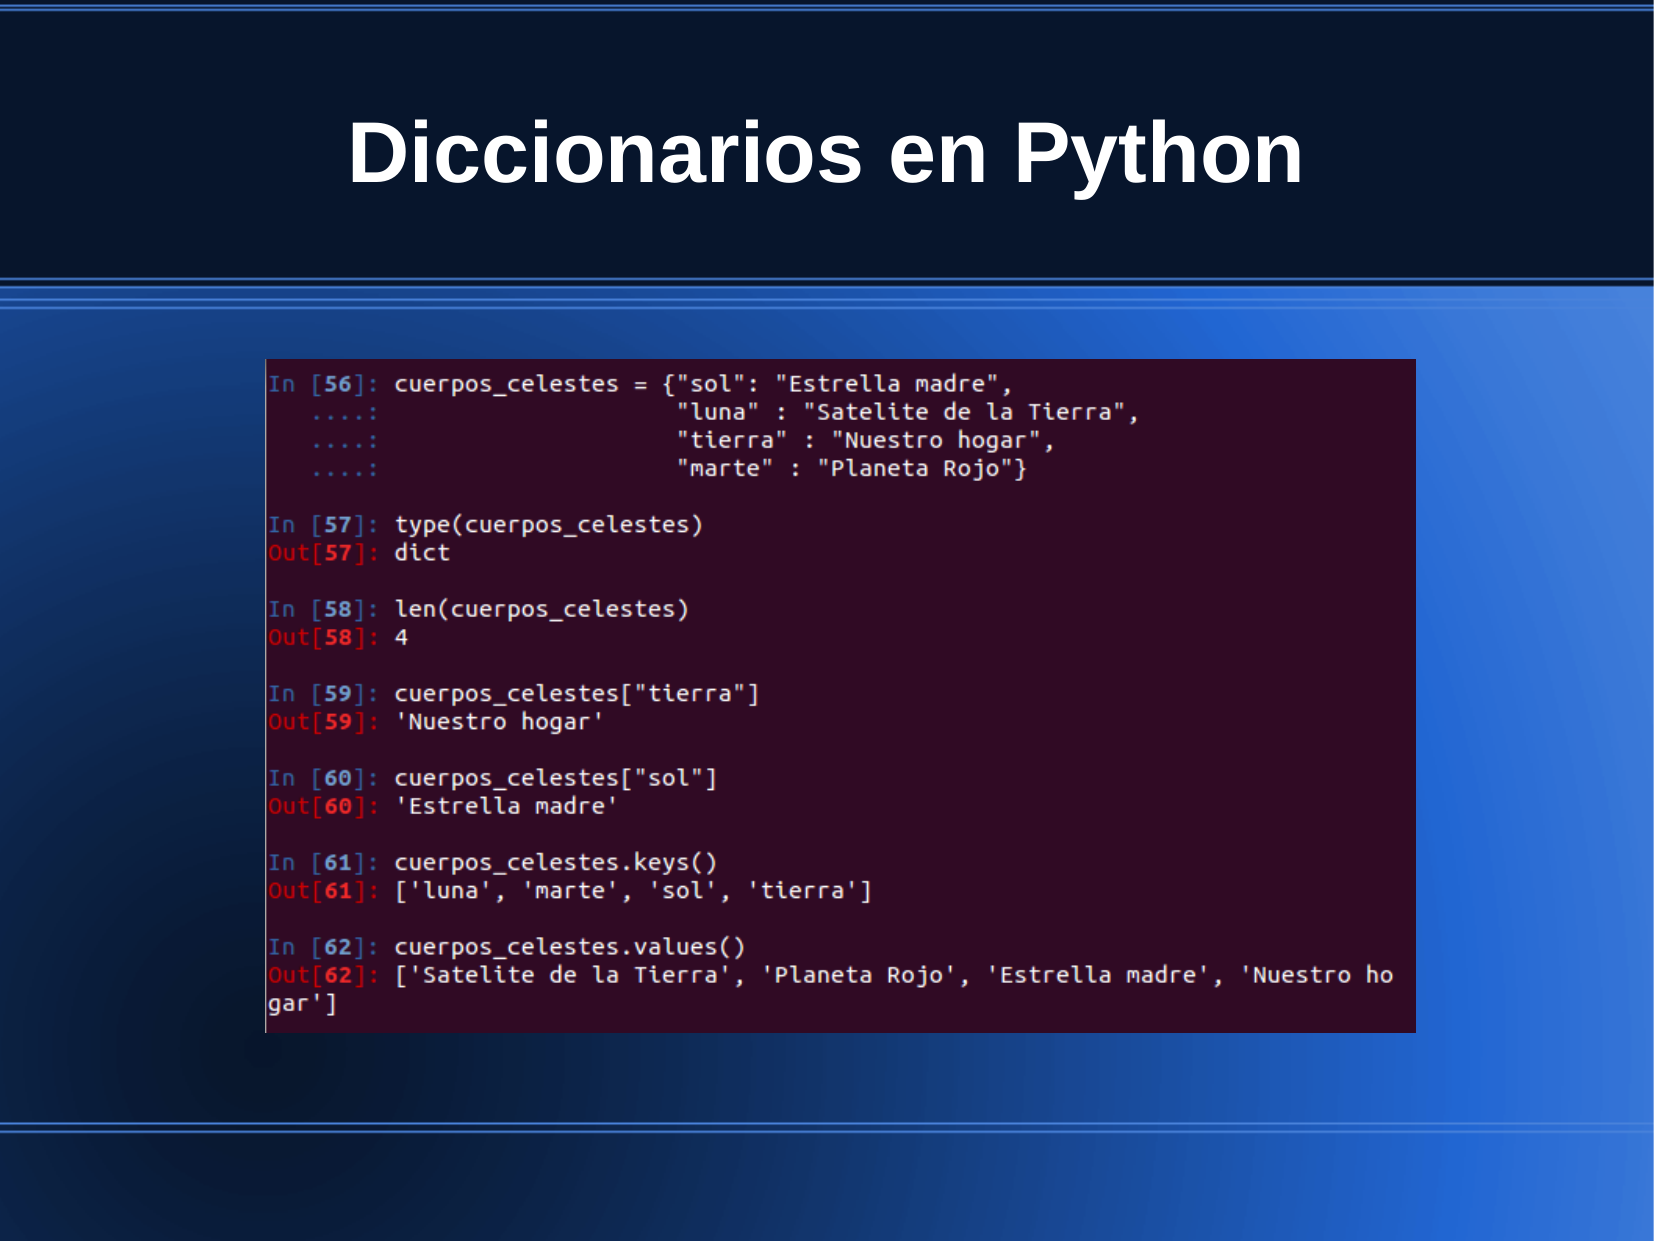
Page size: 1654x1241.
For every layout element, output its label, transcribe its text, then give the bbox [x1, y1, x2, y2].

picture [0, 0, 1654, 1241]
title Diccionarios en Python [82, 49, 1571, 257]
